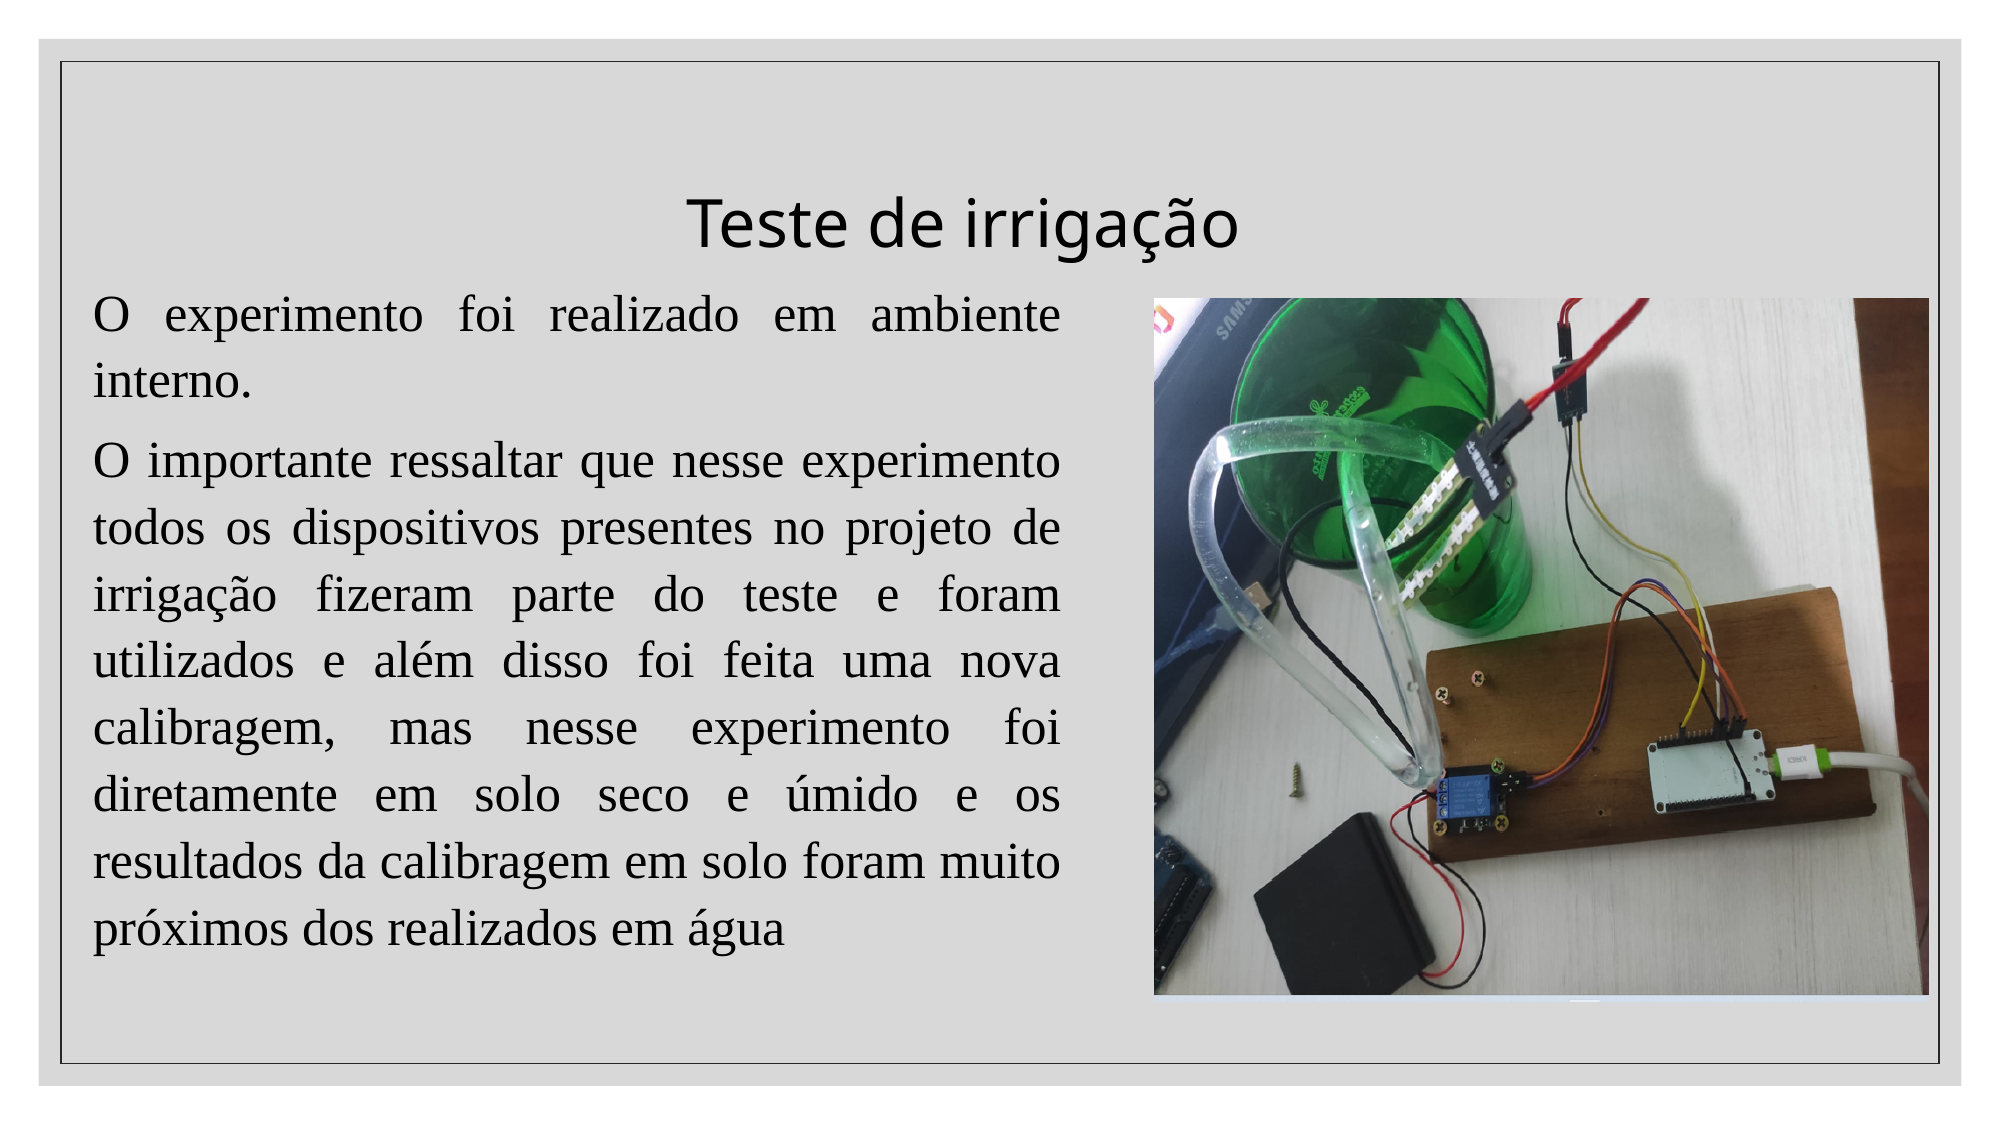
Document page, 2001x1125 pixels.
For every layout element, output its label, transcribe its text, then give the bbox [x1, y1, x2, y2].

list O experimento foi realizado em ambiente interno. O importante ressaltar que nesse experimento todos os dispositivos presentes no projeto de irrigação fizeram parte do teste e foram utilizados e além disso foi feita uma nova calibragem, mas nesse experimento foi diretamente em solo seco e úmido e os resultados da calibragem em solo foram muito próximos dos realizados em água [78, 266, 1132, 1034]
picture [1154, 298, 1929, 1002]
title Teste de irrigação [174, 105, 1825, 331]
